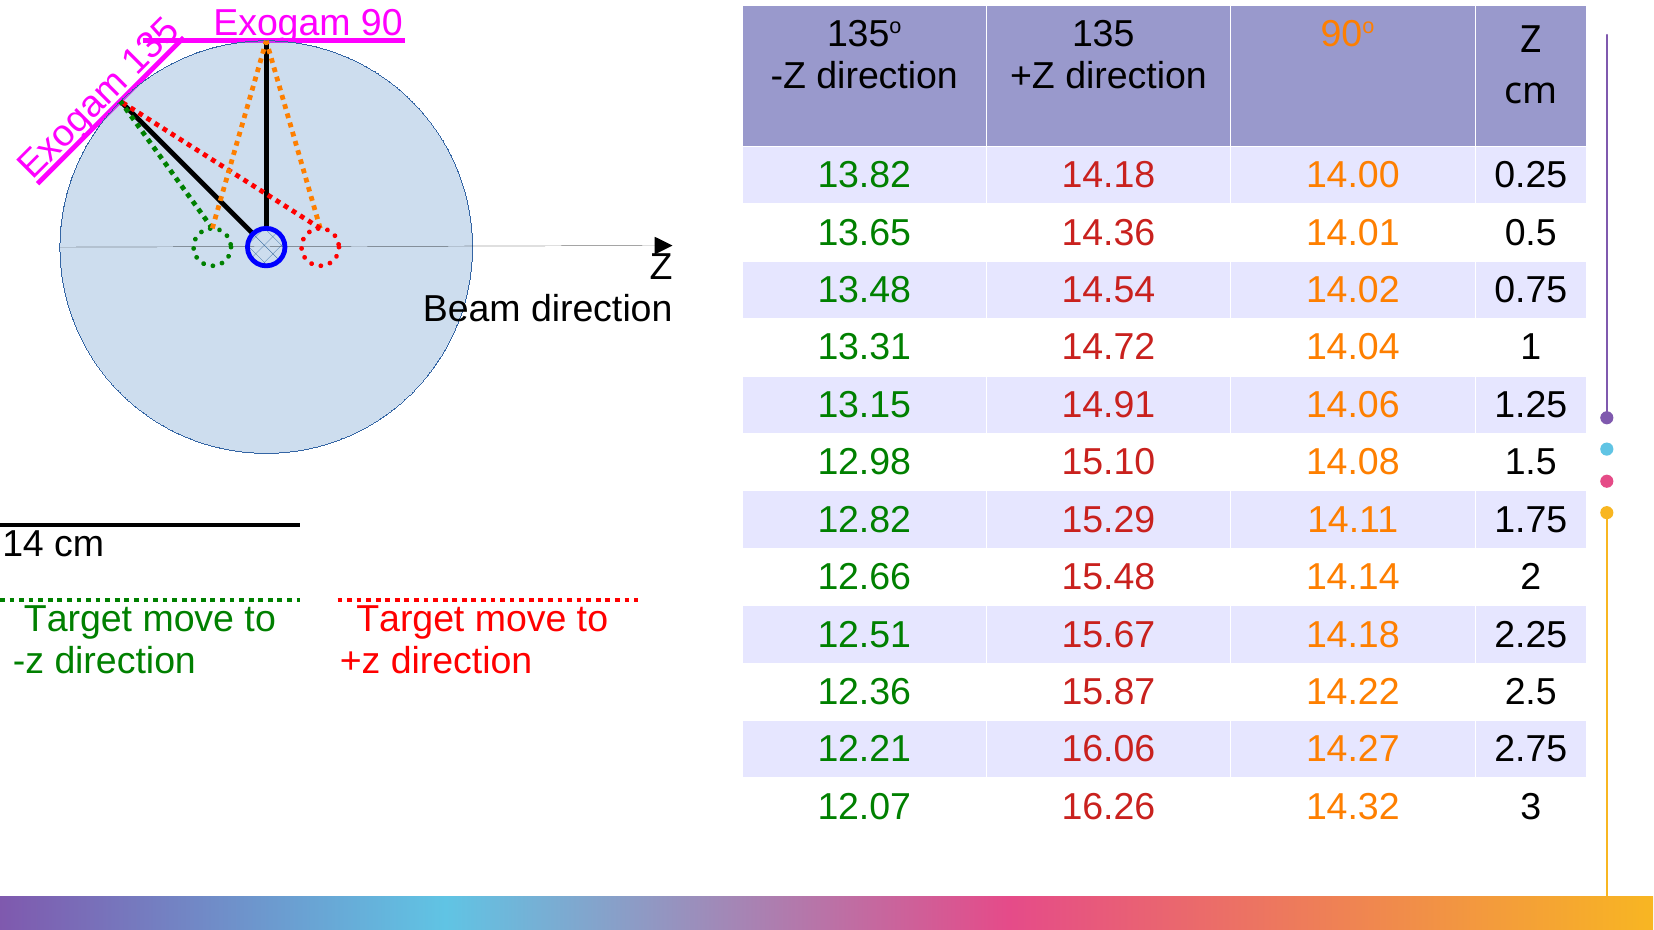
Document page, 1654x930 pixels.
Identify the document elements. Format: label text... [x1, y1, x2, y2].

table_cell 15.67 [987, 606, 1230, 663]
table_cell 13.48 [743, 262, 986, 318]
table_cell 14.06 [1231, 377, 1475, 433]
table_cell 1.5 [1476, 434, 1586, 490]
table_cell 0.75 [1476, 262, 1586, 318]
table_cell 14.11 [1231, 491, 1475, 548]
table_cell 0.5 [1476, 204, 1586, 261]
table_header 90o [1231, 6, 1475, 146]
table_cell 14.91 [987, 377, 1230, 433]
table_cell 13.65 [743, 204, 986, 261]
text_box [452, 303, 463, 309]
picture [0, 896, 1654, 930]
table_header Z cm [1476, 6, 1586, 146]
table_cell 12.82 [743, 491, 986, 548]
table_cell 14.54 [987, 262, 1230, 318]
table_cell 16.26 [987, 778, 1230, 835]
table_cell 12.66 [743, 549, 986, 605]
table_cell 13.82 [743, 147, 986, 203]
table_cell 15.29 [987, 491, 1230, 548]
table_cell 12.36 [743, 664, 986, 720]
table_cell 12.07 [743, 778, 986, 835]
table_cell 16.06 [987, 721, 1230, 777]
table_cell 13.31 [743, 319, 986, 376]
table_cell 15.48 [987, 549, 1230, 605]
table_cell 2.25 [1476, 606, 1586, 663]
table_cell 15.87 [987, 664, 1230, 720]
text_box [452, 312, 463, 319]
table_cell 2 [1476, 549, 1586, 605]
table_cell 14.27 [1231, 721, 1475, 777]
table_cell 14.02 [1231, 262, 1475, 318]
table_cell 15.10 [987, 434, 1230, 490]
table_cell 1.75 [1476, 491, 1586, 548]
table_cell 14.72 [987, 319, 1230, 376]
table_cell 12.51 [743, 606, 986, 663]
table_cell 12.21 [743, 721, 986, 777]
table_cell 14.18 [1231, 606, 1475, 663]
table_cell 14.01 [1231, 204, 1475, 261]
table_header 135 +Z direction [987, 6, 1230, 146]
table_cell 1.25 [1476, 377, 1586, 433]
text_box [59, 40, 473, 454]
table_cell 2.5 [1476, 664, 1586, 720]
table_cell 14.22 [1231, 664, 1475, 720]
table_cell 14.00 [1231, 147, 1475, 203]
table_cell 14.14 [1231, 549, 1475, 605]
table_cell 12.98 [743, 434, 986, 490]
table_cell 14.32 [1231, 778, 1475, 835]
table_cell 14.04 [1231, 319, 1475, 376]
table_cell 13.15 [743, 377, 986, 433]
table_cell 14.08 [1231, 434, 1475, 490]
table_header 135o -Z direction [743, 6, 986, 146]
table_cell 2.75 [1476, 721, 1586, 777]
table_cell 14.18 [987, 147, 1230, 203]
table_cell 1 [1476, 319, 1586, 376]
table_cell 0.25 [1476, 147, 1586, 203]
table_cell 14.36 [987, 204, 1230, 261]
table_cell 3 [1476, 778, 1586, 835]
